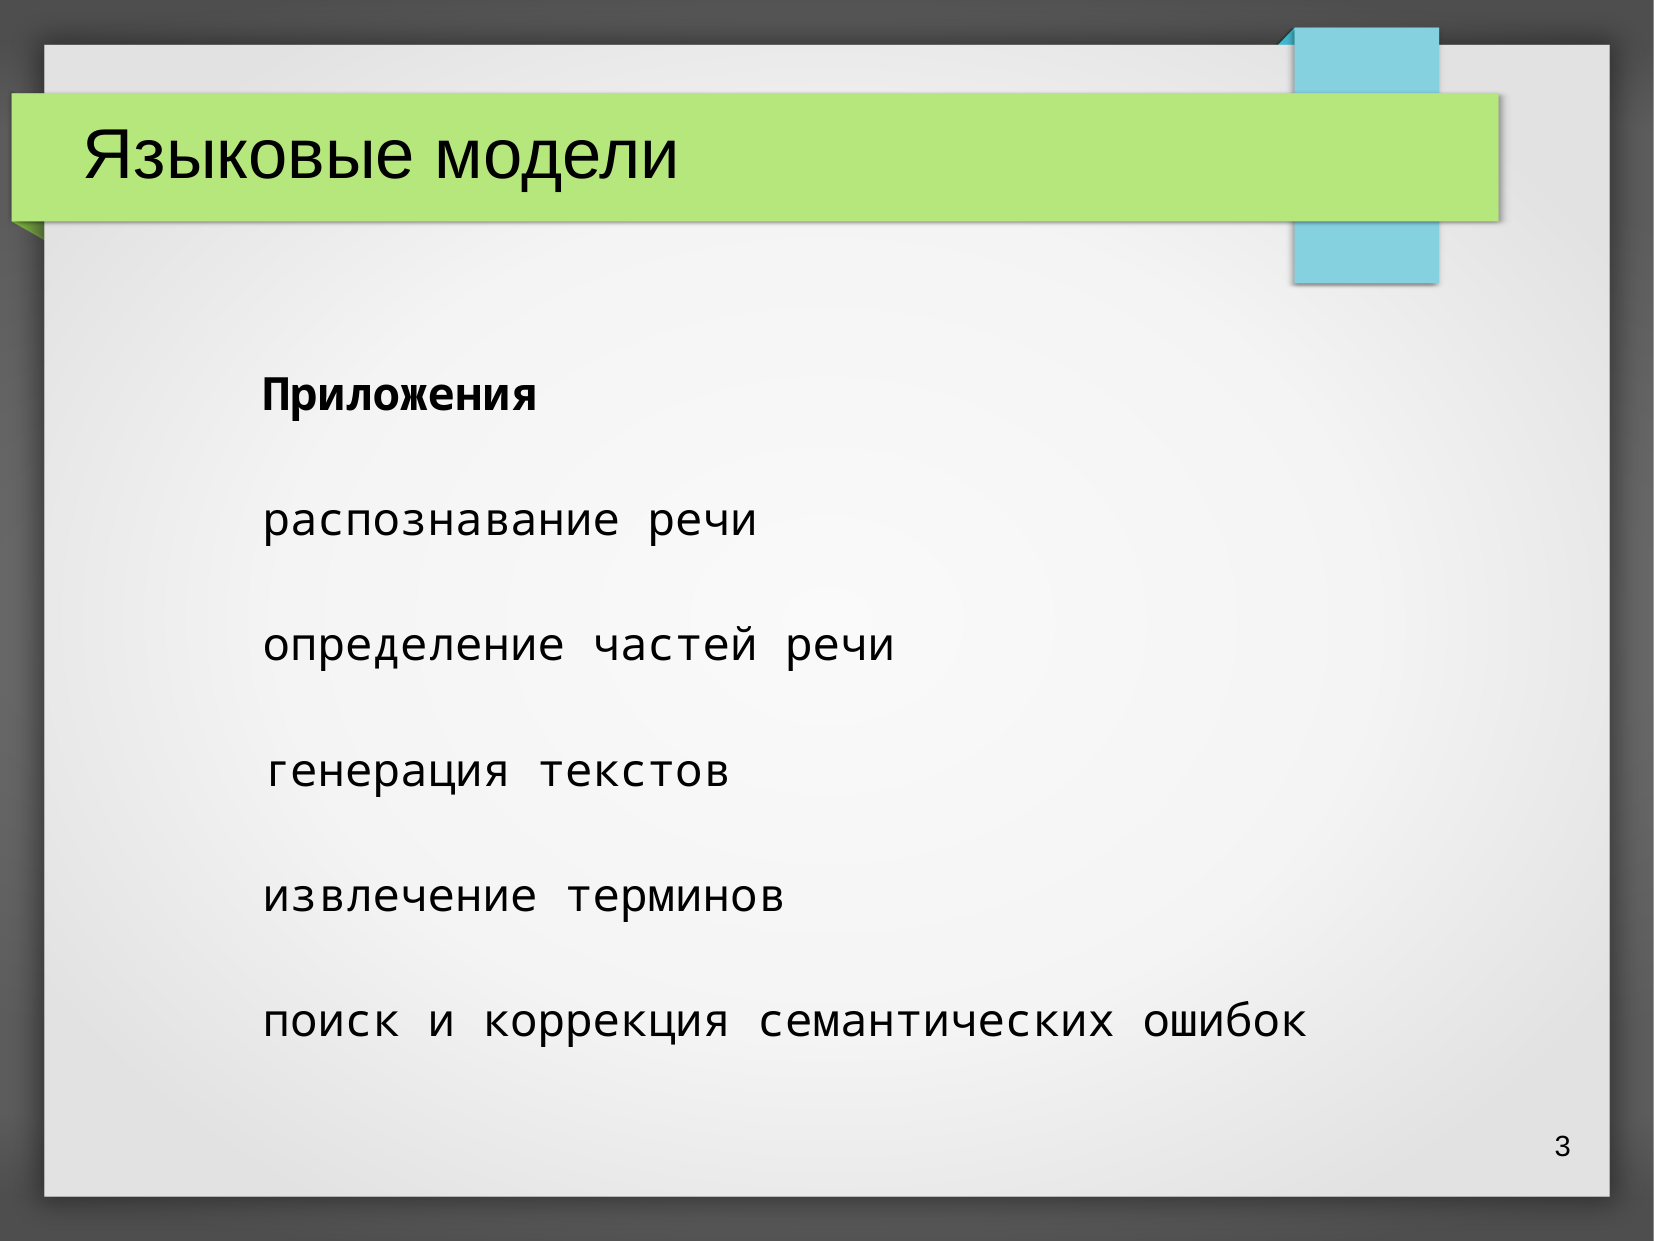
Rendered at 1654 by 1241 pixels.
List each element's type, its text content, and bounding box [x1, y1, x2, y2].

picture [0, 0, 1654, 1241]
title Языковые модели [82, 114, 1406, 194]
text_box Приложения распознавание речи определение частей речи генерация текстов извлечение терминов поиск и коррекция семантических ошибок [248, 354, 1382, 1039]
